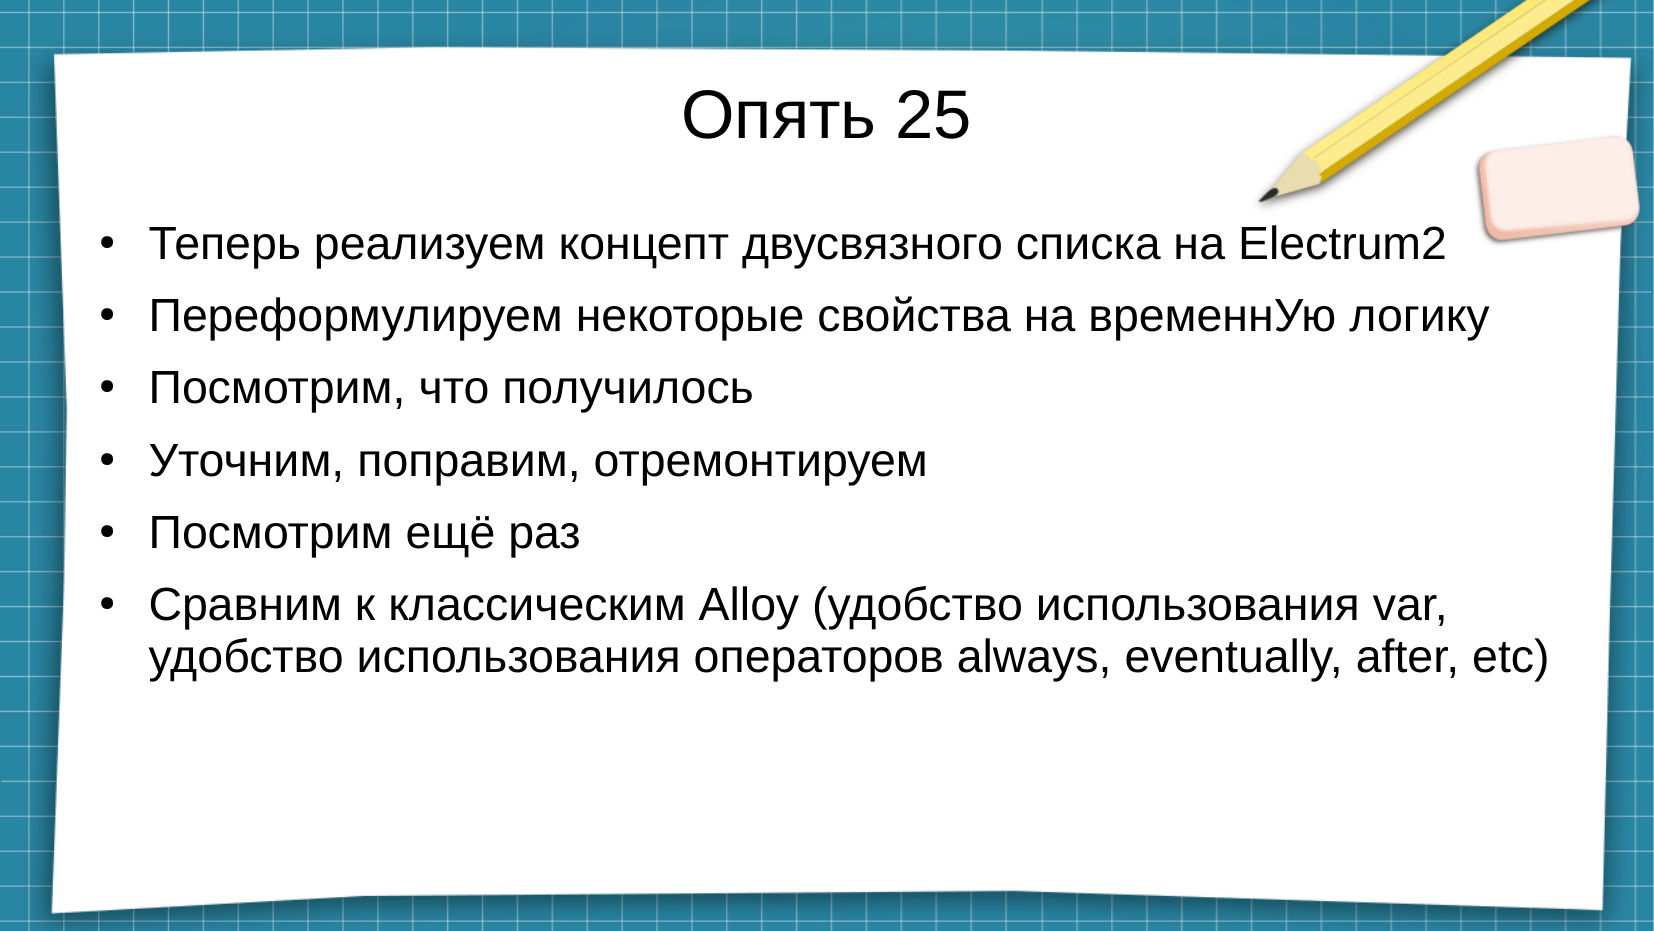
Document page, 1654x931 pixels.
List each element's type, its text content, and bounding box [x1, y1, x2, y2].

picture [0, 0, 1654, 931]
list Теперь реализуем концепт двусвязного списка на Electrum2 Переформулируем некоторые свойства на временнУю логику Посмотрим, что получилось Уточним, поправим, отремонтируем Посмотрим ещё раз Сравним к классическим Alloy (удобство использования var, удобство использования операторов always, eventually, after, etc) [82, 217, 1571, 758]
title Опять 25 [82, 37, 1571, 193]
